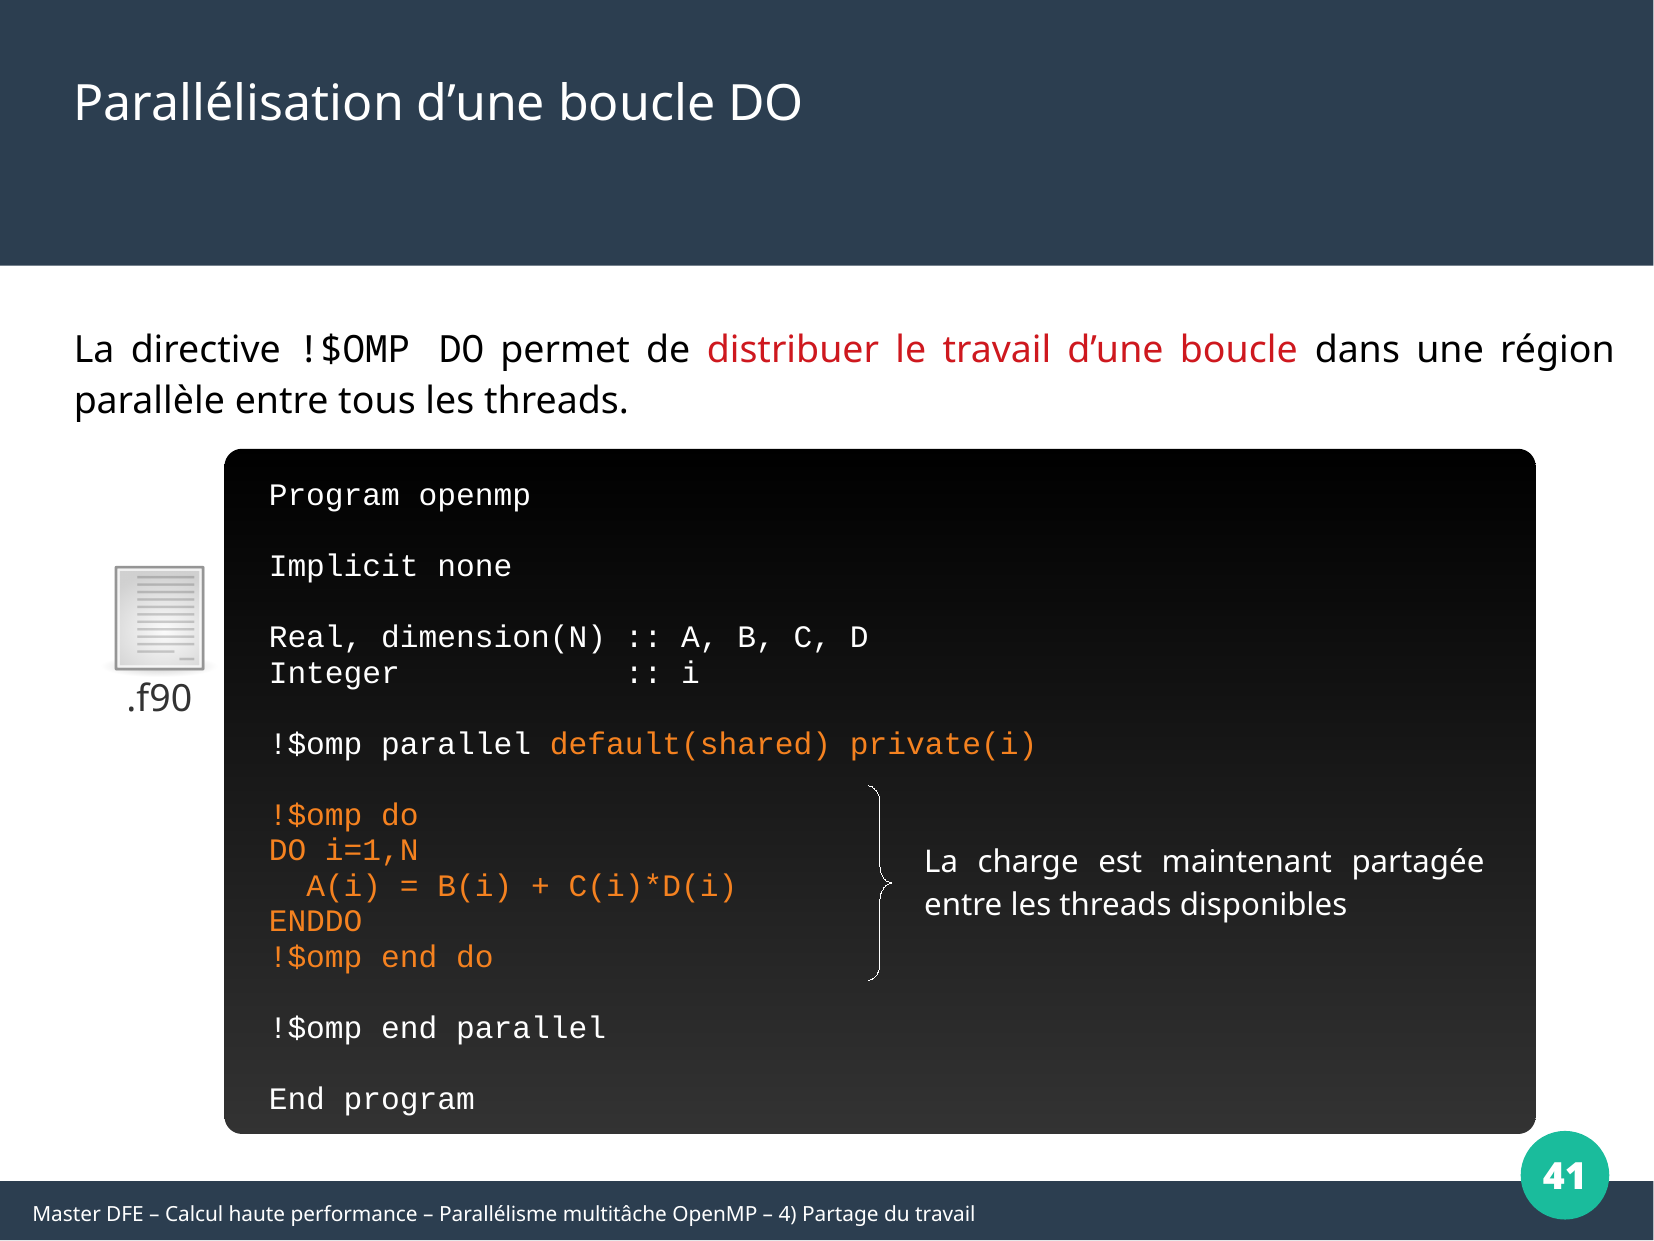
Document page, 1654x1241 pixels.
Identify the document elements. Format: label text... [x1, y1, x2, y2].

text_box La charge est maintenant partagée entre les threads disponibles [909, 832, 1501, 974]
text_box [224, 448, 1536, 1134]
text_box La directive !$OMP DO permet de distribuer le travail d’une boucle dans une région parallèle entre tous les threads. [59, 314, 1630, 483]
text_box Parallélisation d’une boucle DO [59, 59, 1477, 209]
text_box Master DFE – Calcul haute performance – Parallélisme multitâche OpenMP – 4) Partage du travail [17, 1191, 1436, 1235]
text_box Program openmp Implicit none Real, dimension(N) :: A, B, C, D Integer :: i !$omp parallel default(shared) private(i) !$omp do DO i=1,N A(i) = B(i) + C(i)*D(i) ENDDO !$omp end do !$omp end parallel End program [254, 472, 1524, 1127]
picture [100, 561, 219, 663]
text_box .f90 [82, 663, 237, 730]
